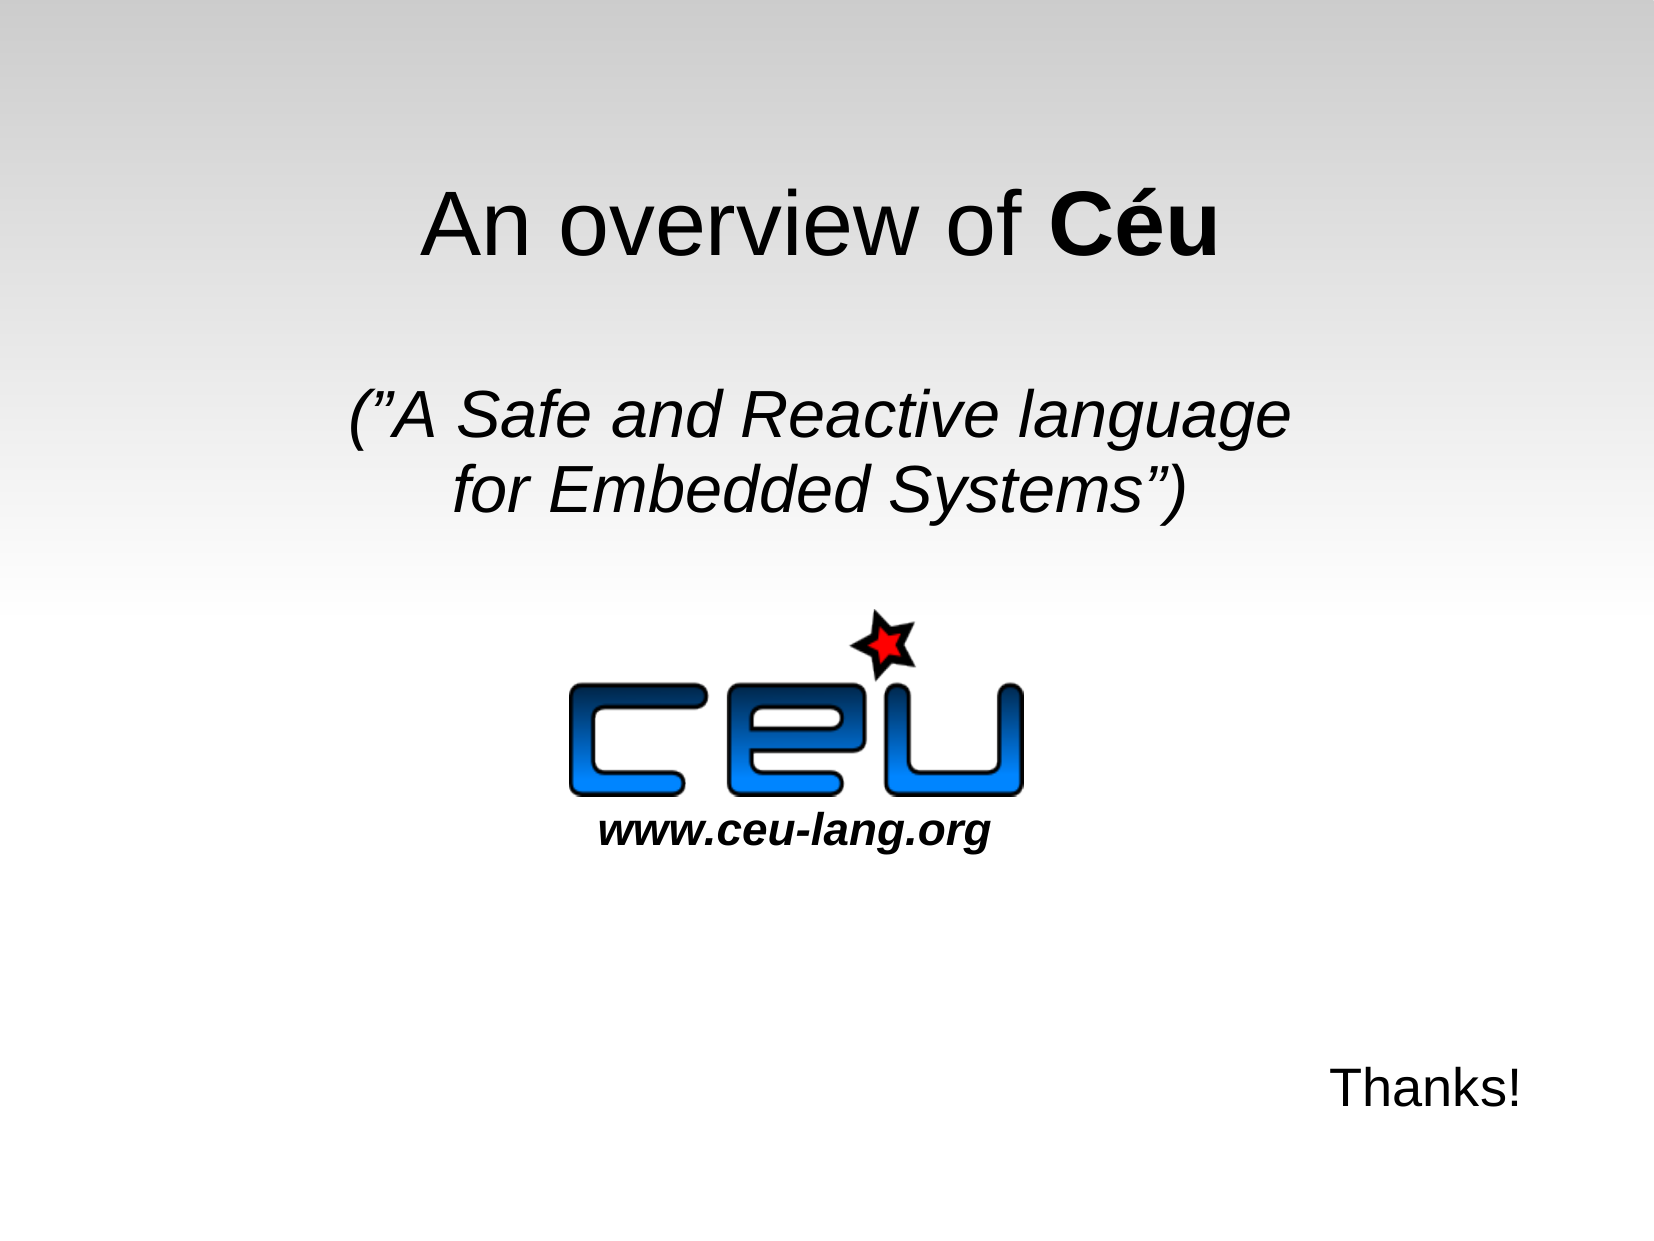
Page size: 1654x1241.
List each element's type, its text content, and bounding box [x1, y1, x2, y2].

picture [569, 609, 1024, 796]
text_box www.ceu-lang.org [550, 796, 1039, 863]
subtitle An overview of Céu (”A Safe and Reactive language for Embedded Systems”) [76, 59, 1565, 640]
text_box Thanks! [1314, 1049, 1538, 1126]
